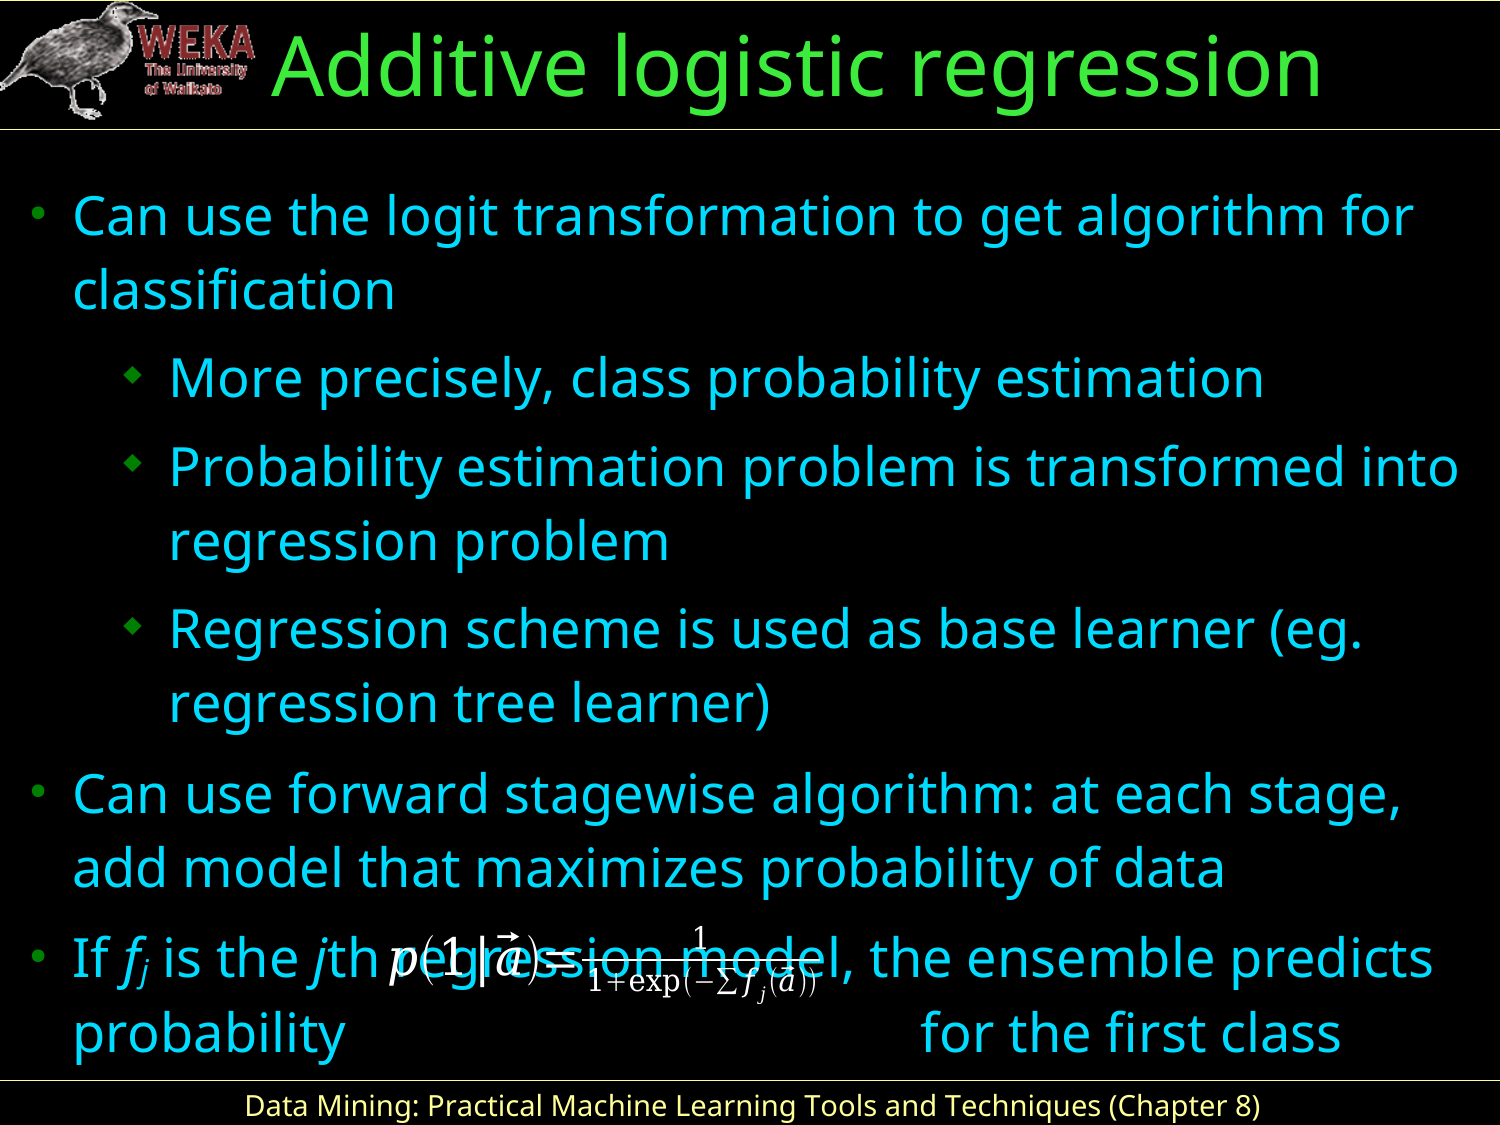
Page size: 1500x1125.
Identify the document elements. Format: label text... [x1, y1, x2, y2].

title Additive logistic regression [263, 0, 1500, 159]
chart [380, 921, 827, 1004]
picture [0, 1, 263, 129]
list Can use the logit transformation to get algorithm for classification More precisely, class probability estimation Probability estimation problem is transformed into regression problem Regression scheme is used as base learner (eg. regression tree learner) Can use forward stagewise algorithm: at each stage, add model that maximizes probability of data If fj is the jth regression model, the ensemble predicts probability for the first class [29, 177, 1477, 1093]
